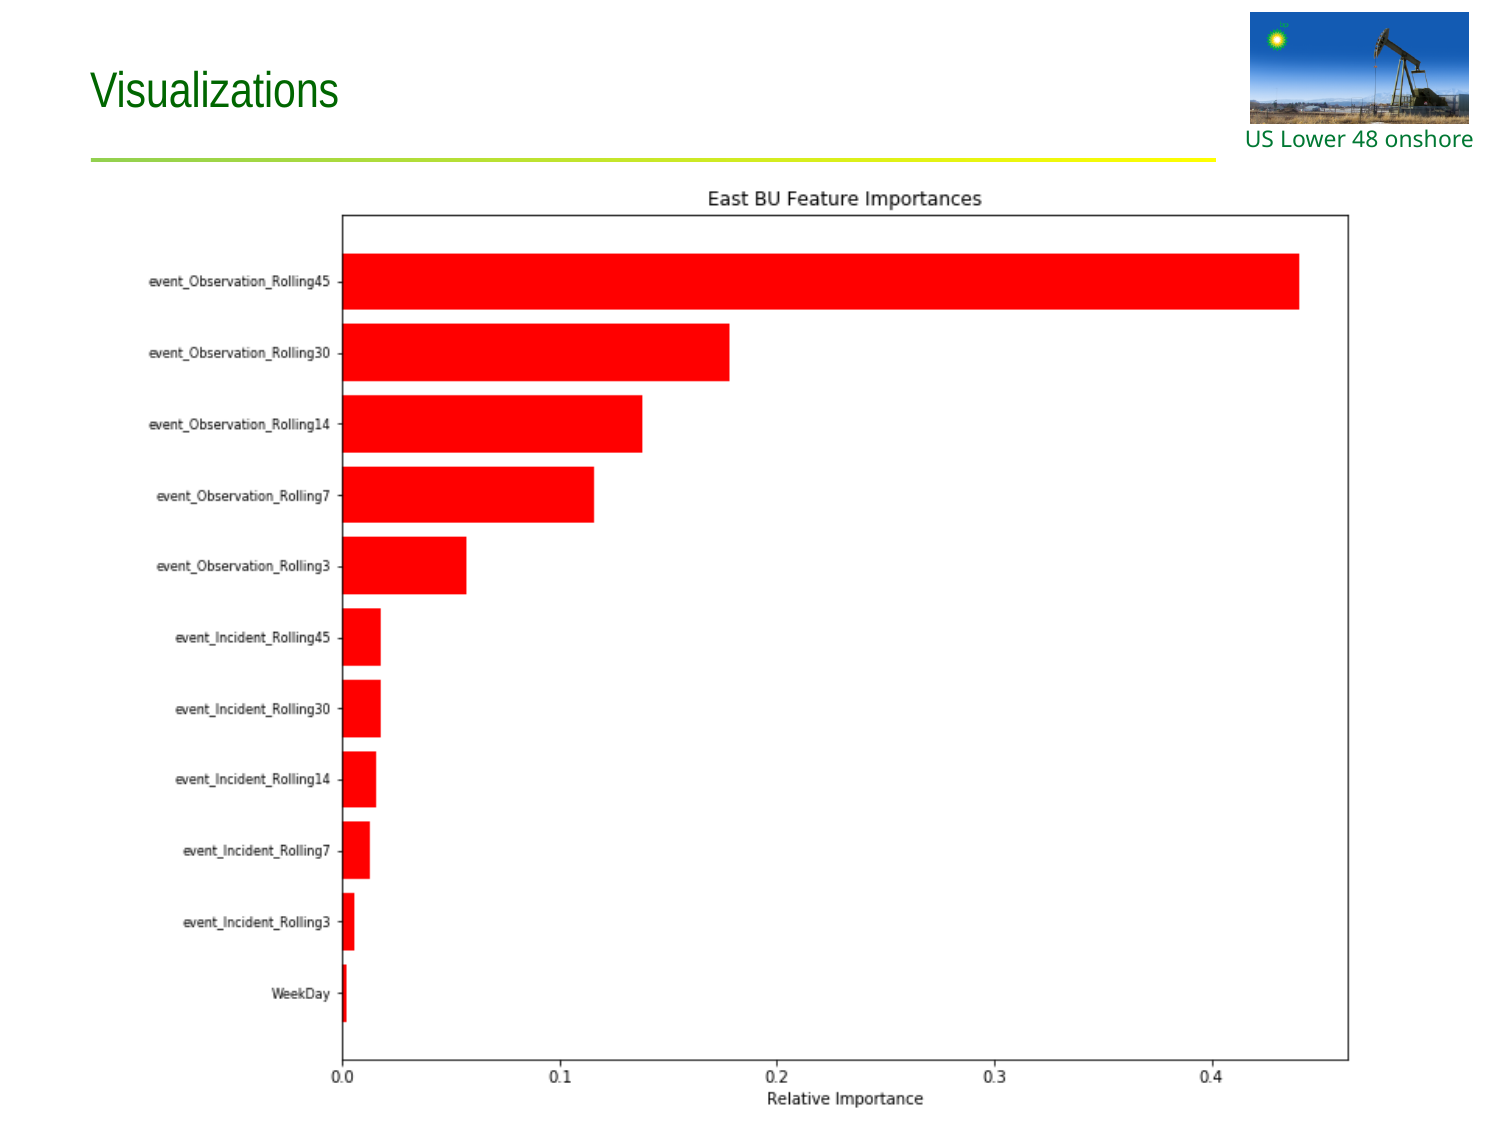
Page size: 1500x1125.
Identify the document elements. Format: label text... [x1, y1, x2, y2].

picture [132, 173, 1368, 1125]
title Visualizations [90, 12, 1275, 166]
picture [1275, 12, 1469, 124]
